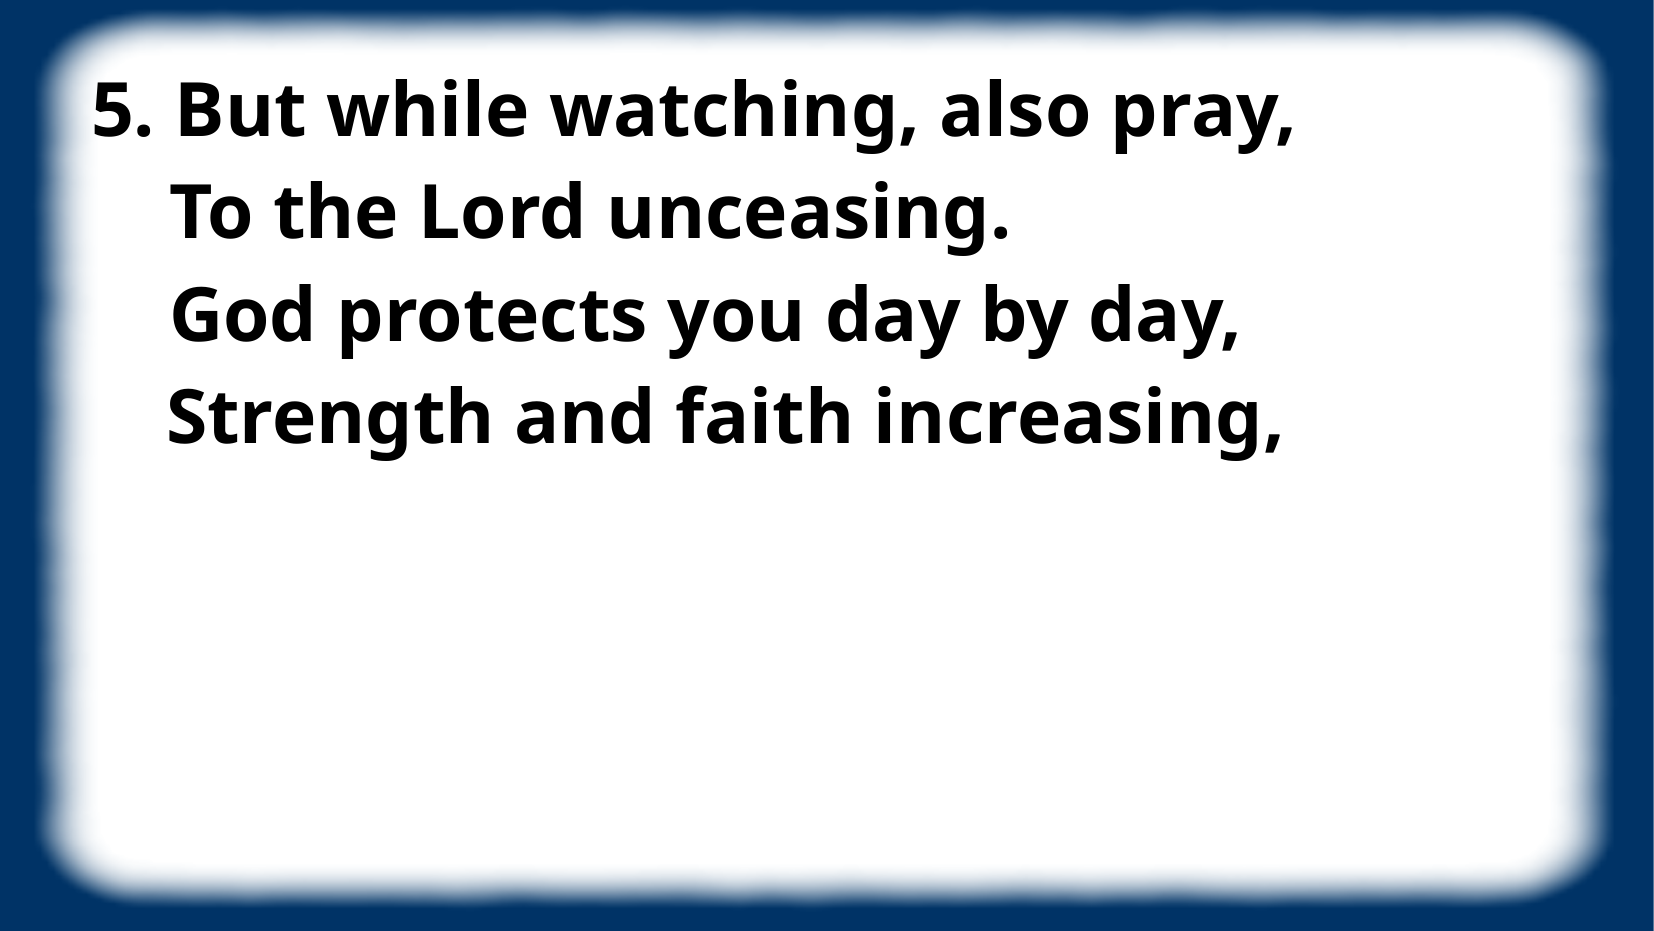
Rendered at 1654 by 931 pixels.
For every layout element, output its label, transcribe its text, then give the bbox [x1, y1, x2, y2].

picture [0, 0, 1654, 931]
text_box 5. But while watching, also pray, To the Lord unceasing. God protects you day by day, Strength and faith increasing, [76, 49, 1562, 464]
